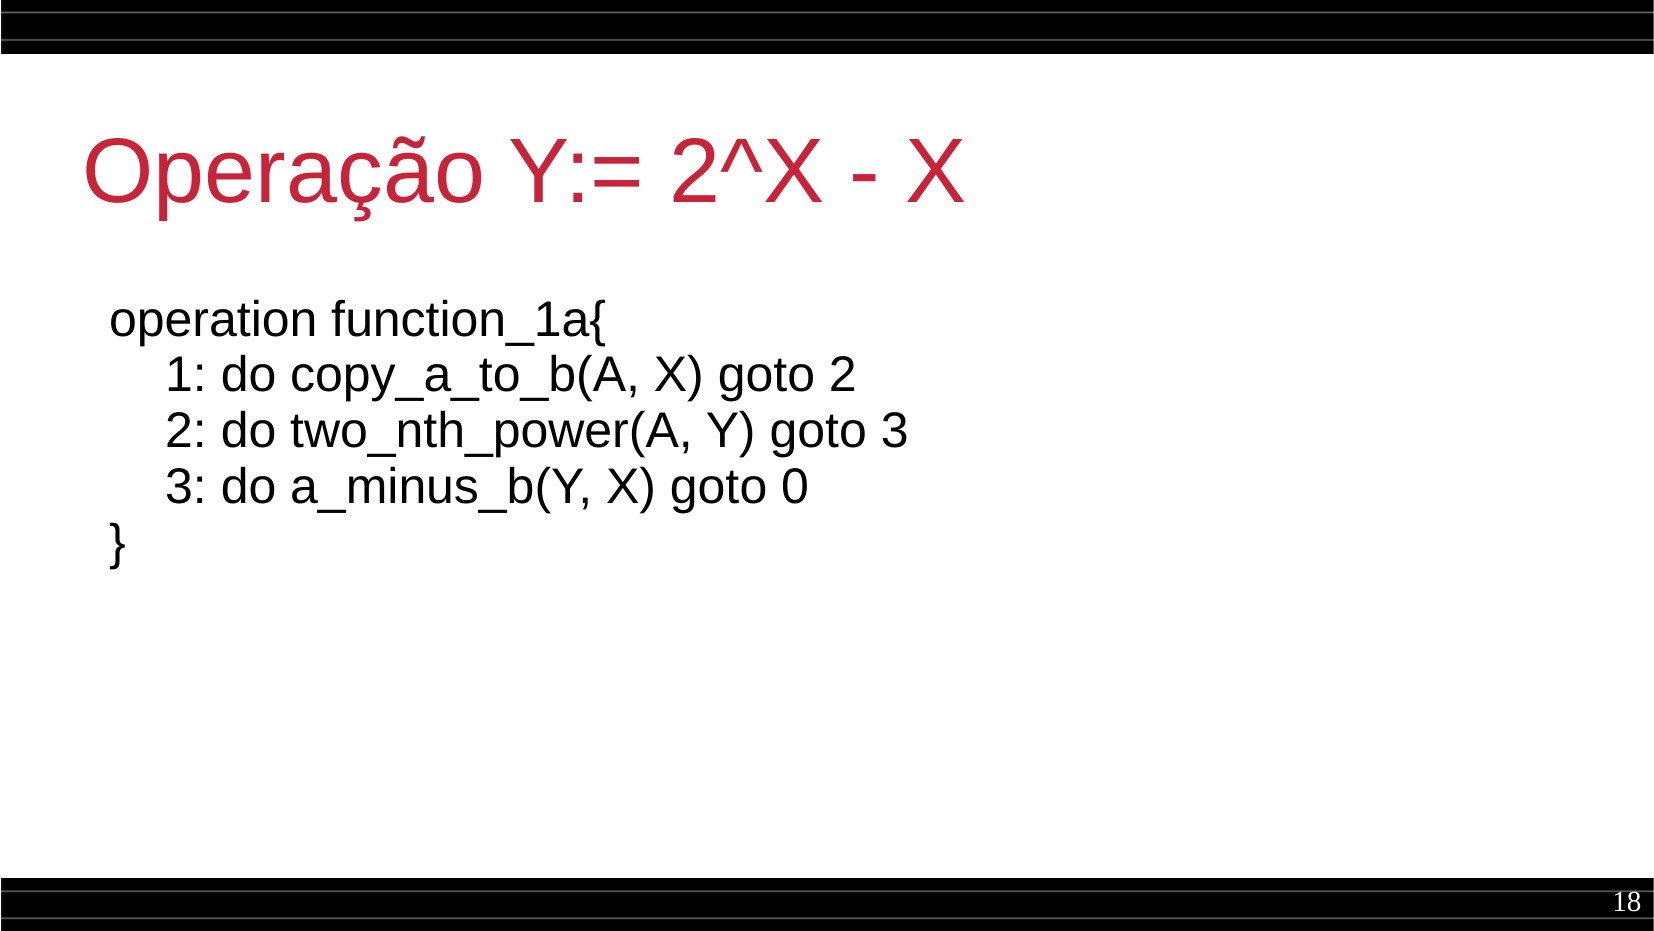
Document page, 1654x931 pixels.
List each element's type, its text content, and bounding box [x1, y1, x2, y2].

picture [1, 878, 1654, 931]
text_box operation function_1a{ 1: do copy_a_to_b(A, X) goto 2 2: do two_nth_power(A, Y) goto 3 3: do a_minus_b(Y, X) goto 0 } [94, 283, 1117, 731]
title Operação Y:= 2^X - X [82, 92, 1571, 249]
picture [1, 0, 1654, 54]
